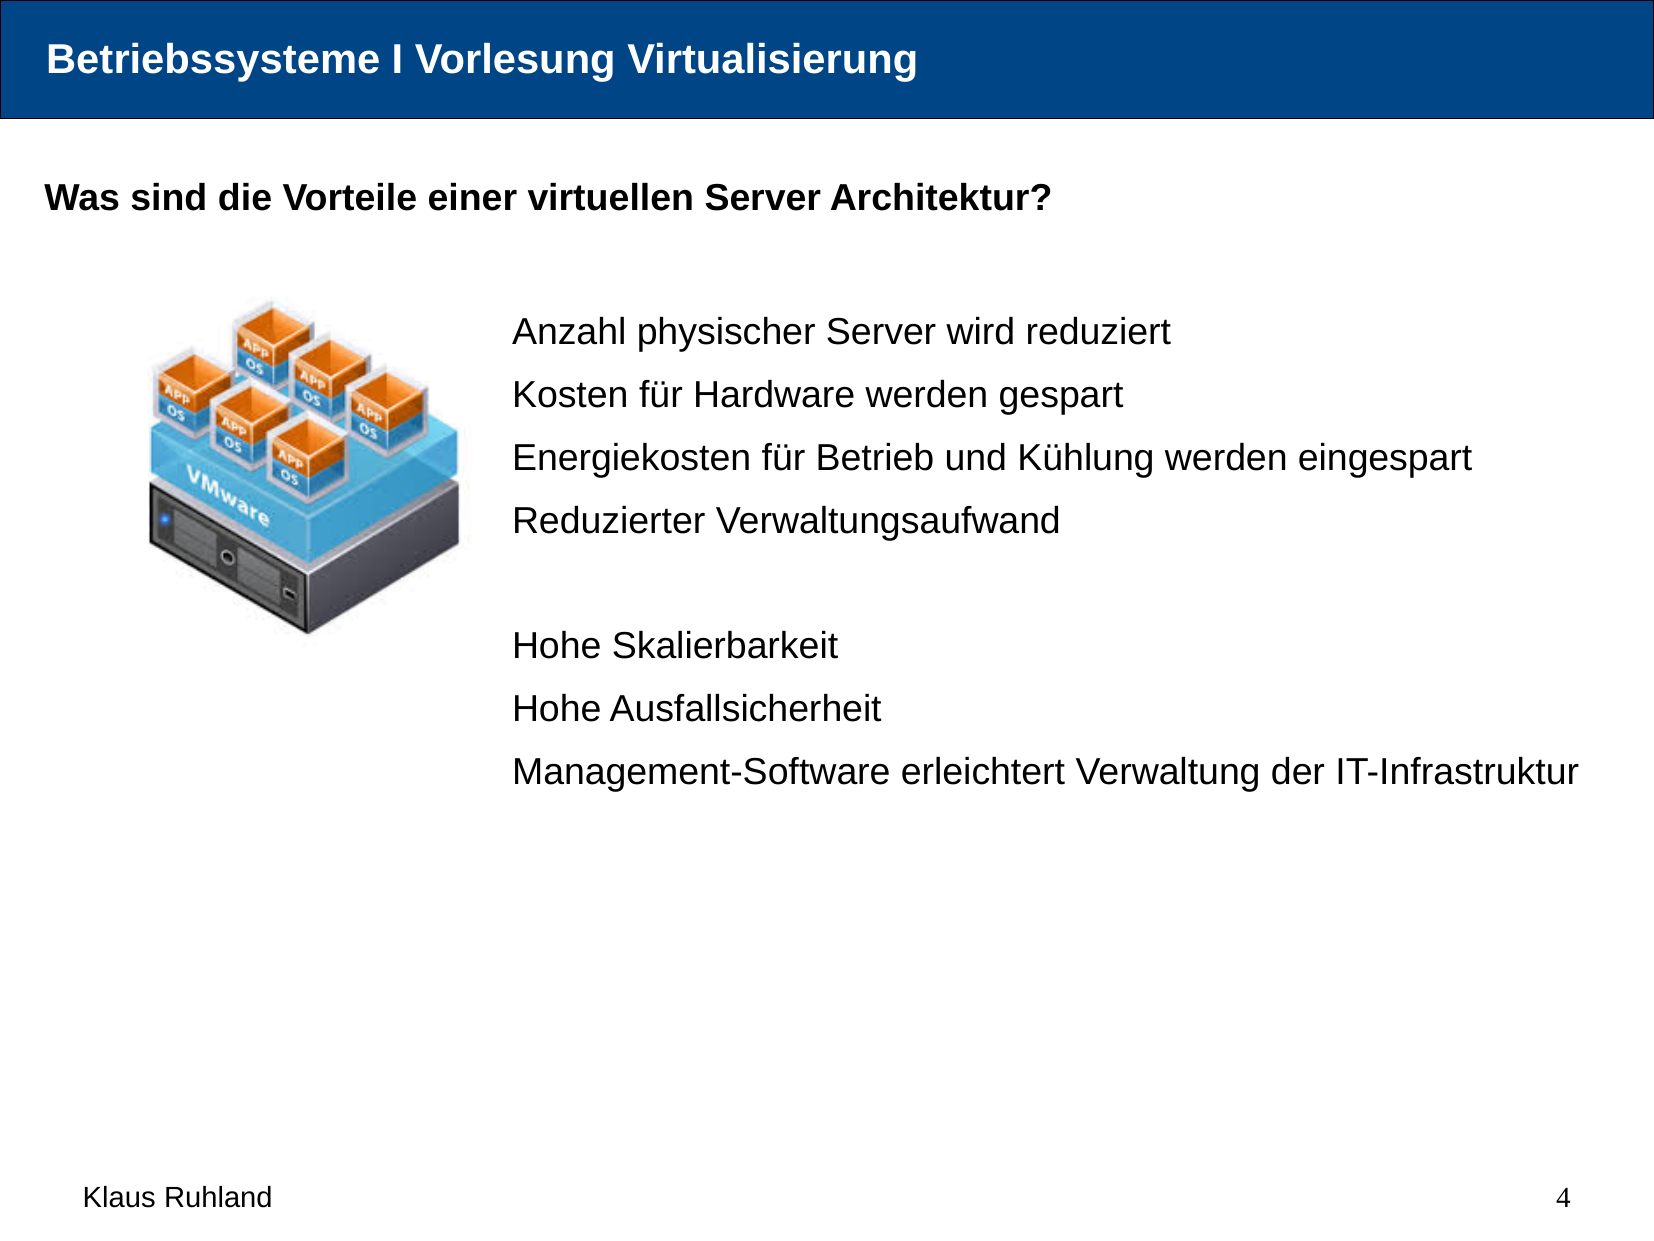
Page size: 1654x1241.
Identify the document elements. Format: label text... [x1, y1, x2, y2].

text_box Anzahl physischer Server wird reduziert Kosten für Hardware werden gespart Energiekosten für Betrieb und Kühlung werden eingespart Reduzierter Verwaltungsaufwand Hohe Skalierbarkeit Hohe Ausfallsicherheit Management-Software erleichtert Verwaltung der IT-Infrastruktur [497, 281, 1595, 801]
text_box Was sind die Vorteile einer virtuellen Server Architektur? [29, 147, 1565, 414]
picture [92, 283, 497, 650]
